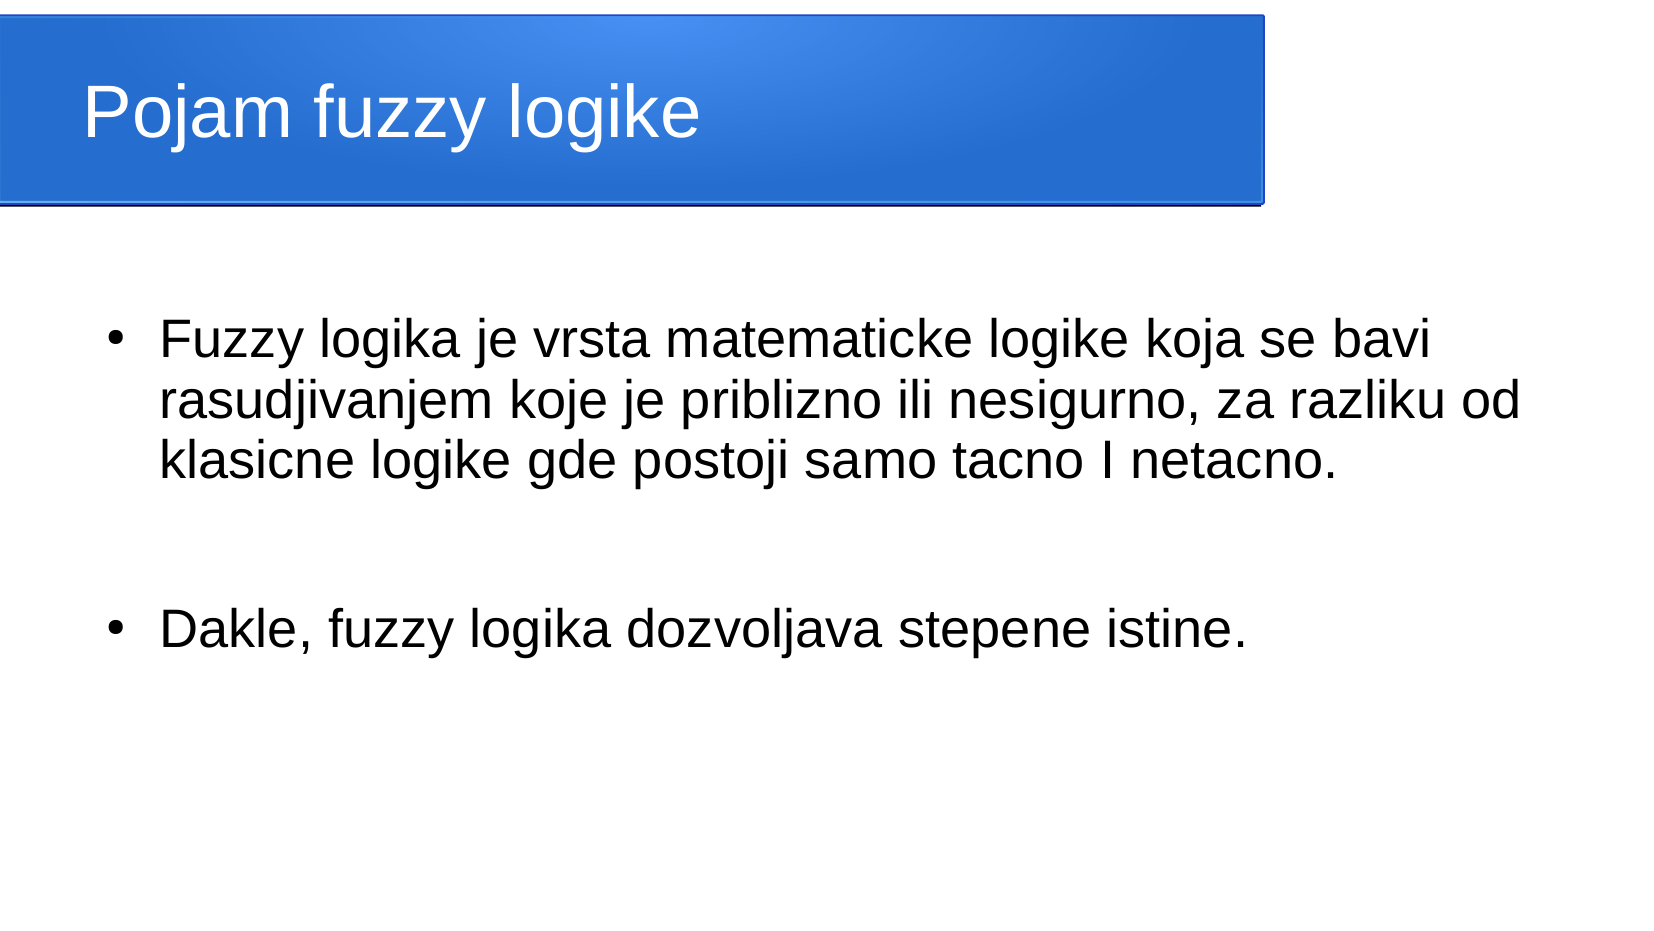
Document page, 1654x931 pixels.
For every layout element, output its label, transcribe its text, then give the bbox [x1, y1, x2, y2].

title Pojam fuzzy logike [82, 35, 1235, 189]
list Fuzzy logika je vrsta matematicke logike koja se bavi rasudjivanjem koje je priblizno ili nesigurno, za razliku od klasicne logike gde postoji samo tacno I netacno. Dakle, fuzzy logika dozvoljava stepene istine. [88, 224, 1577, 764]
